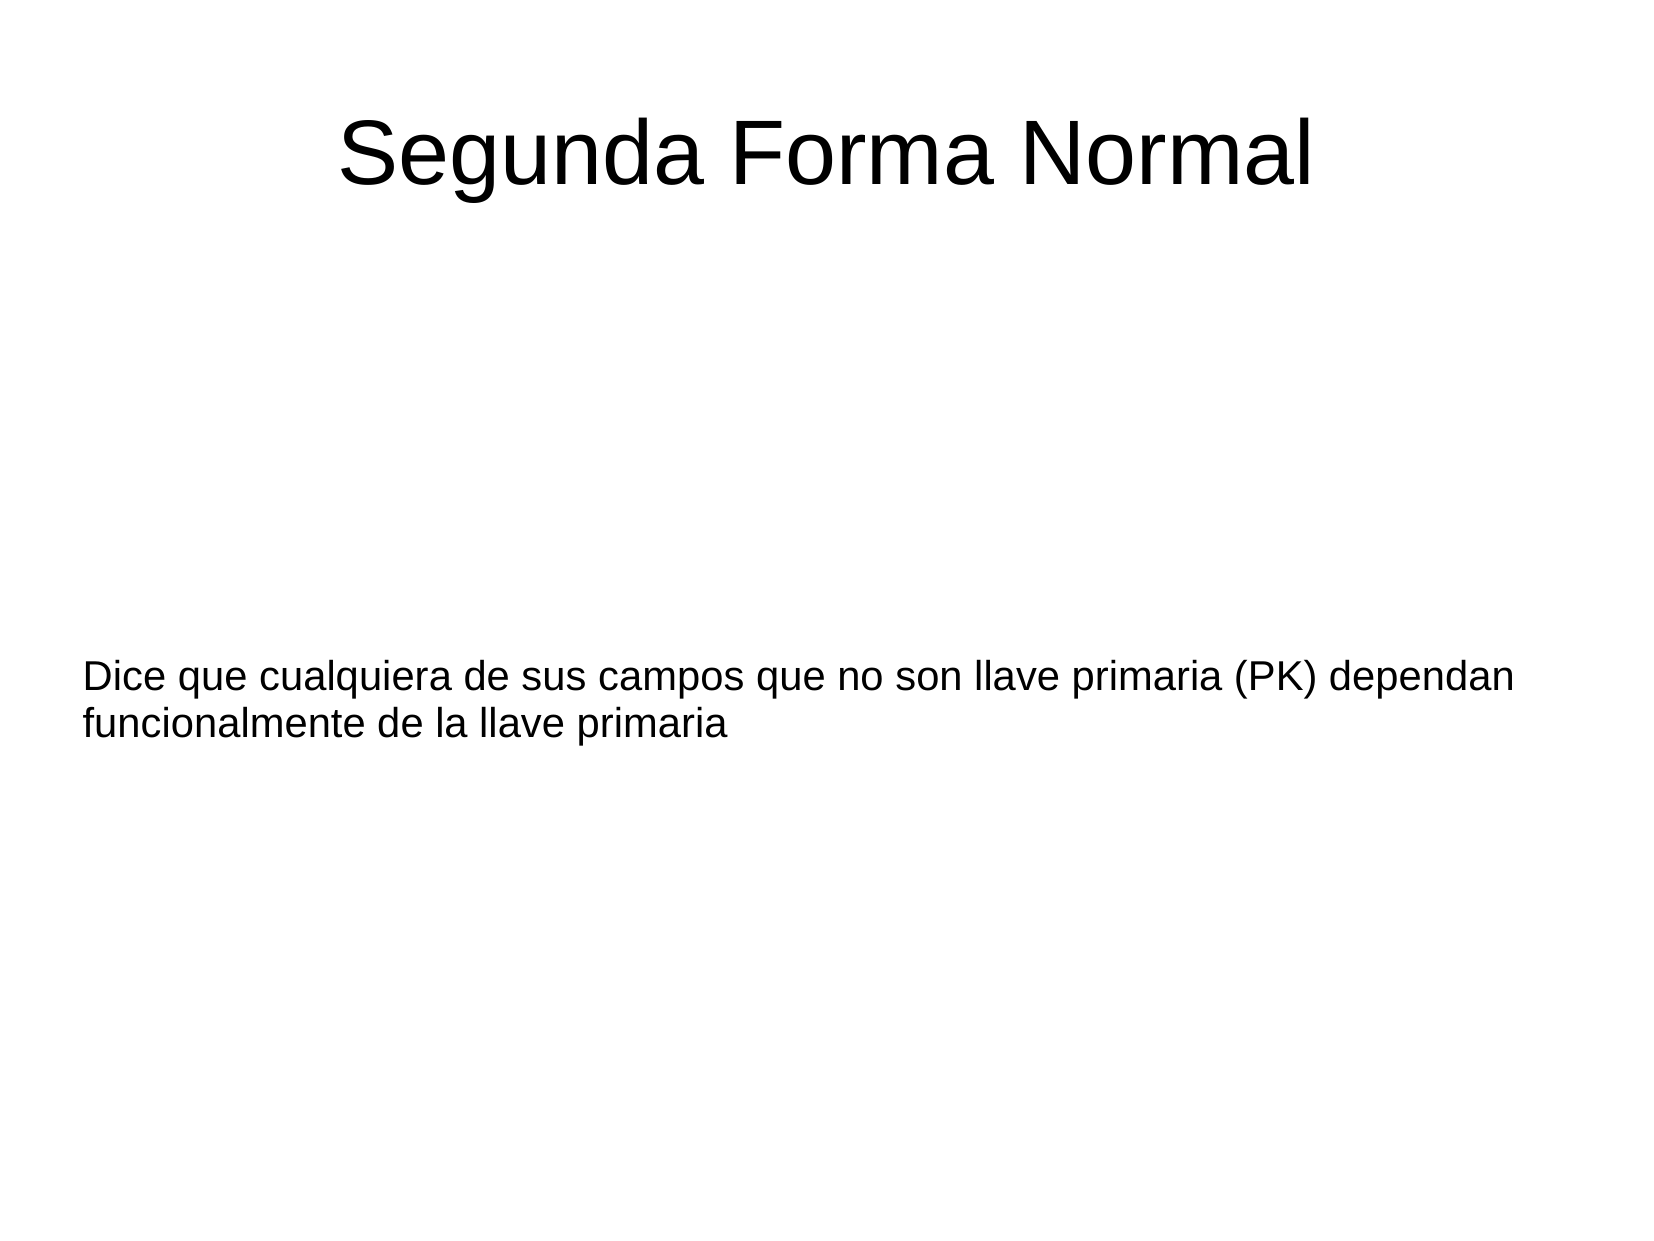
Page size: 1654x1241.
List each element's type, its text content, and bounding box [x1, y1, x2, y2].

subtitle Dice que cualquiera de sus campos que no son llave primaria (PK) dependan funcionalmente de la llave primaria [82, 290, 1571, 1109]
title Segunda Forma Normal [82, 49, 1571, 257]
